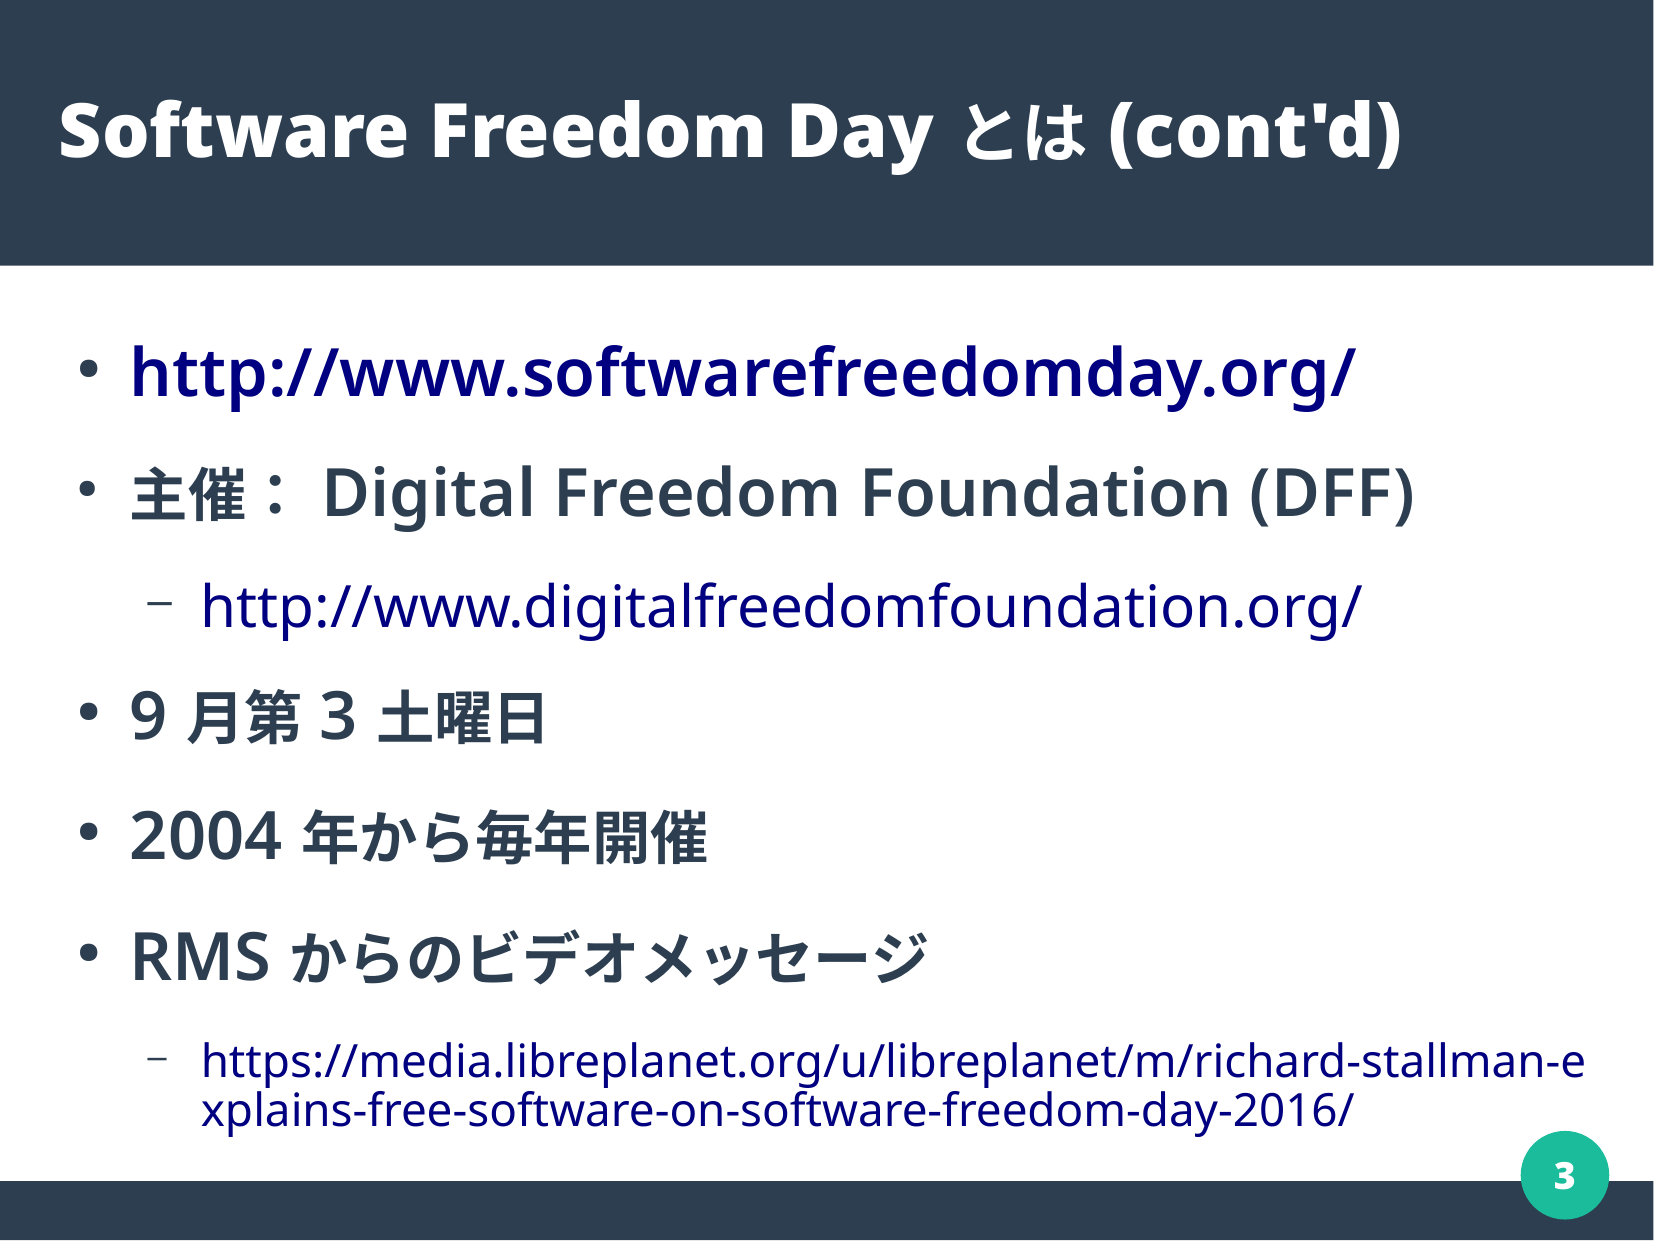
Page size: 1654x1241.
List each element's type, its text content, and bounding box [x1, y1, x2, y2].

list http://www.softwarefreedomday.org/ 主催：Digital Freedom Foundation (DFF) http://www.digitalfreedomfoundation.org/ 9月第3土曜日 2004年から毎年開催 RMSからのビデオメッセージ https://media.libreplanet.org/u/libreplanet/m/richard-stallman-explains-free-software-on-software-freedom-day-2016/ [59, 324, 1595, 1152]
title Software Freedom Dayとは(cont'd) [59, 49, 1595, 207]
